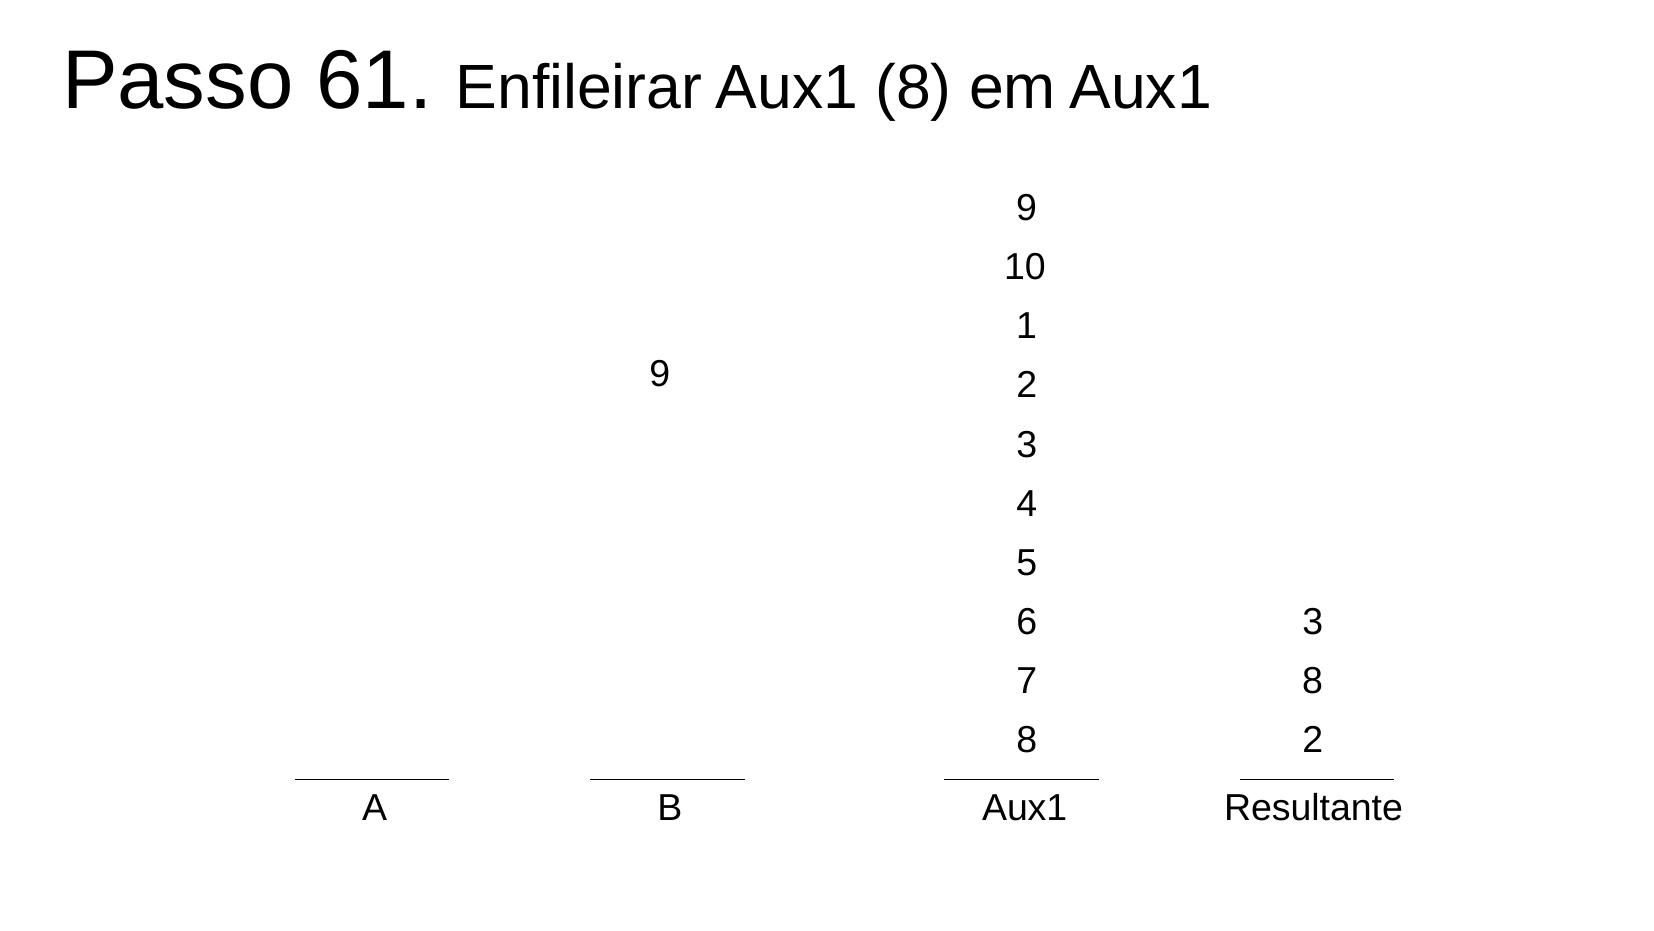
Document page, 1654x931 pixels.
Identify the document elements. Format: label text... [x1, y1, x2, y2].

text_box 8 [1001, 710, 1053, 768]
text_box 2 [1287, 710, 1338, 768]
text_box 1 [1001, 297, 1052, 355]
text_box 9 [634, 344, 686, 402]
text_box 6 [1001, 592, 1053, 650]
text_box Passo 61. Enfileirar Aux1 (8) em Aux1 [47, 25, 1607, 274]
text_box 9 [1001, 179, 1052, 237]
text_box 3 [1001, 415, 1052, 473]
text_box Resultante [1209, 779, 1418, 837]
text_box 8 [1287, 651, 1338, 709]
text_box Aux1 [967, 780, 1083, 837]
text_box 7 [1001, 651, 1053, 709]
text_box B [642, 780, 698, 837]
text_box 5 [1001, 533, 1052, 591]
text_box 10 [989, 238, 1061, 296]
text_box 3 [1287, 592, 1338, 650]
text_box 4 [1001, 474, 1052, 532]
text_box 2 [1001, 356, 1052, 414]
text_box A [347, 779, 508, 837]
